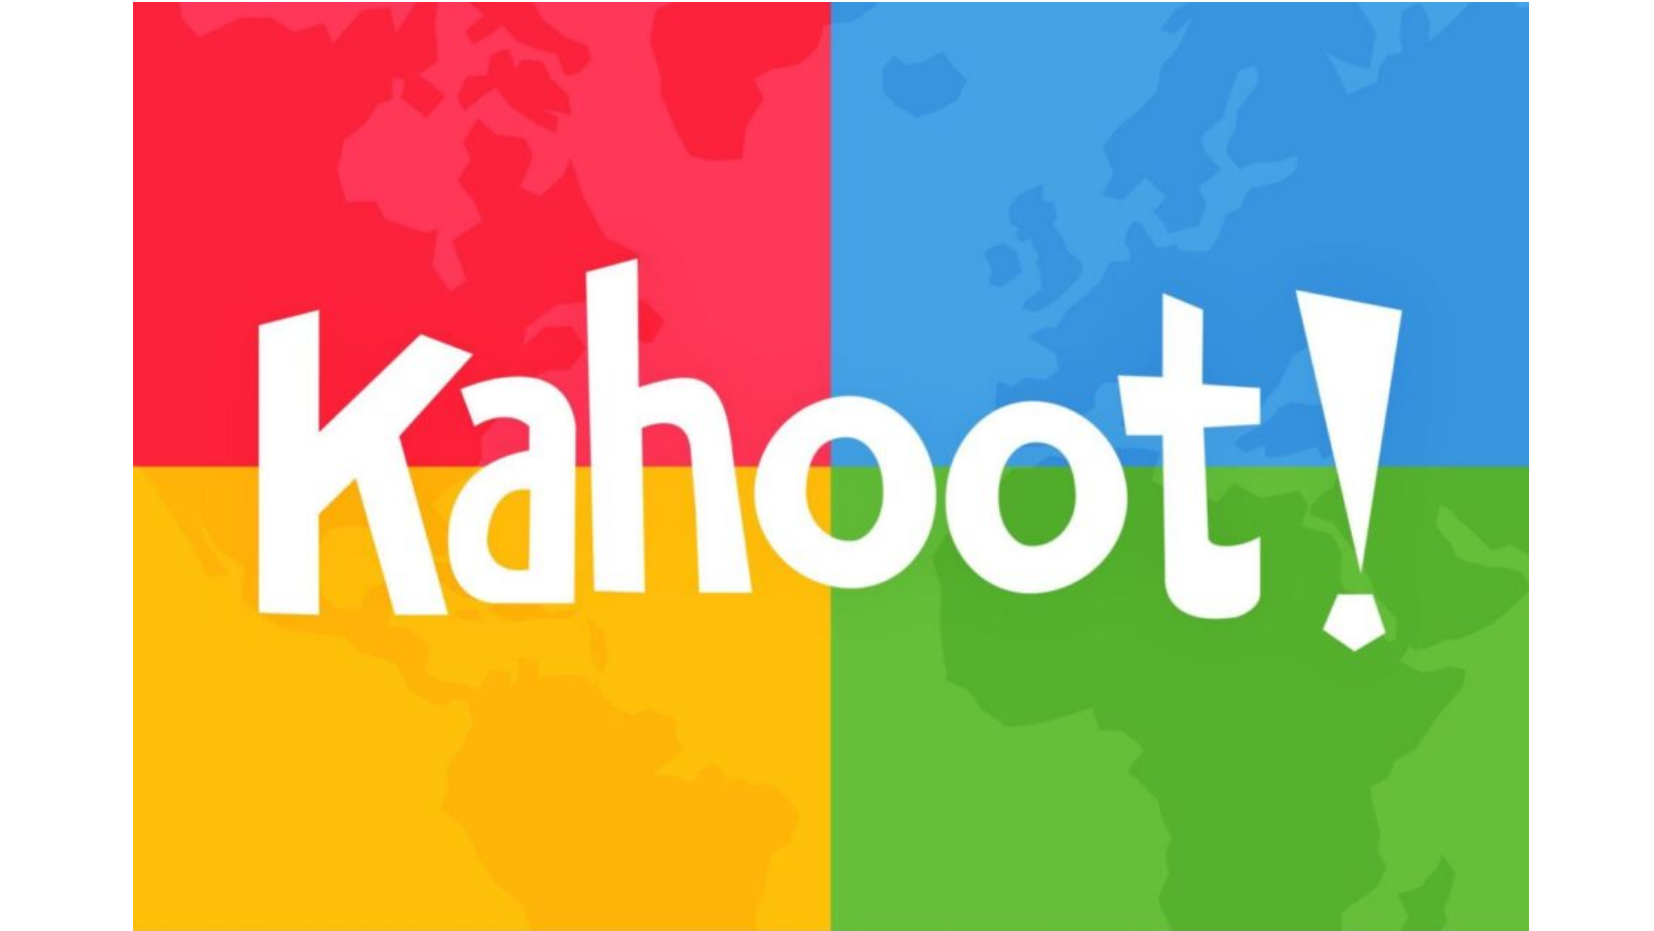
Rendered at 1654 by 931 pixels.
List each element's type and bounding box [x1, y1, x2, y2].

picture [133, 2, 1529, 931]
